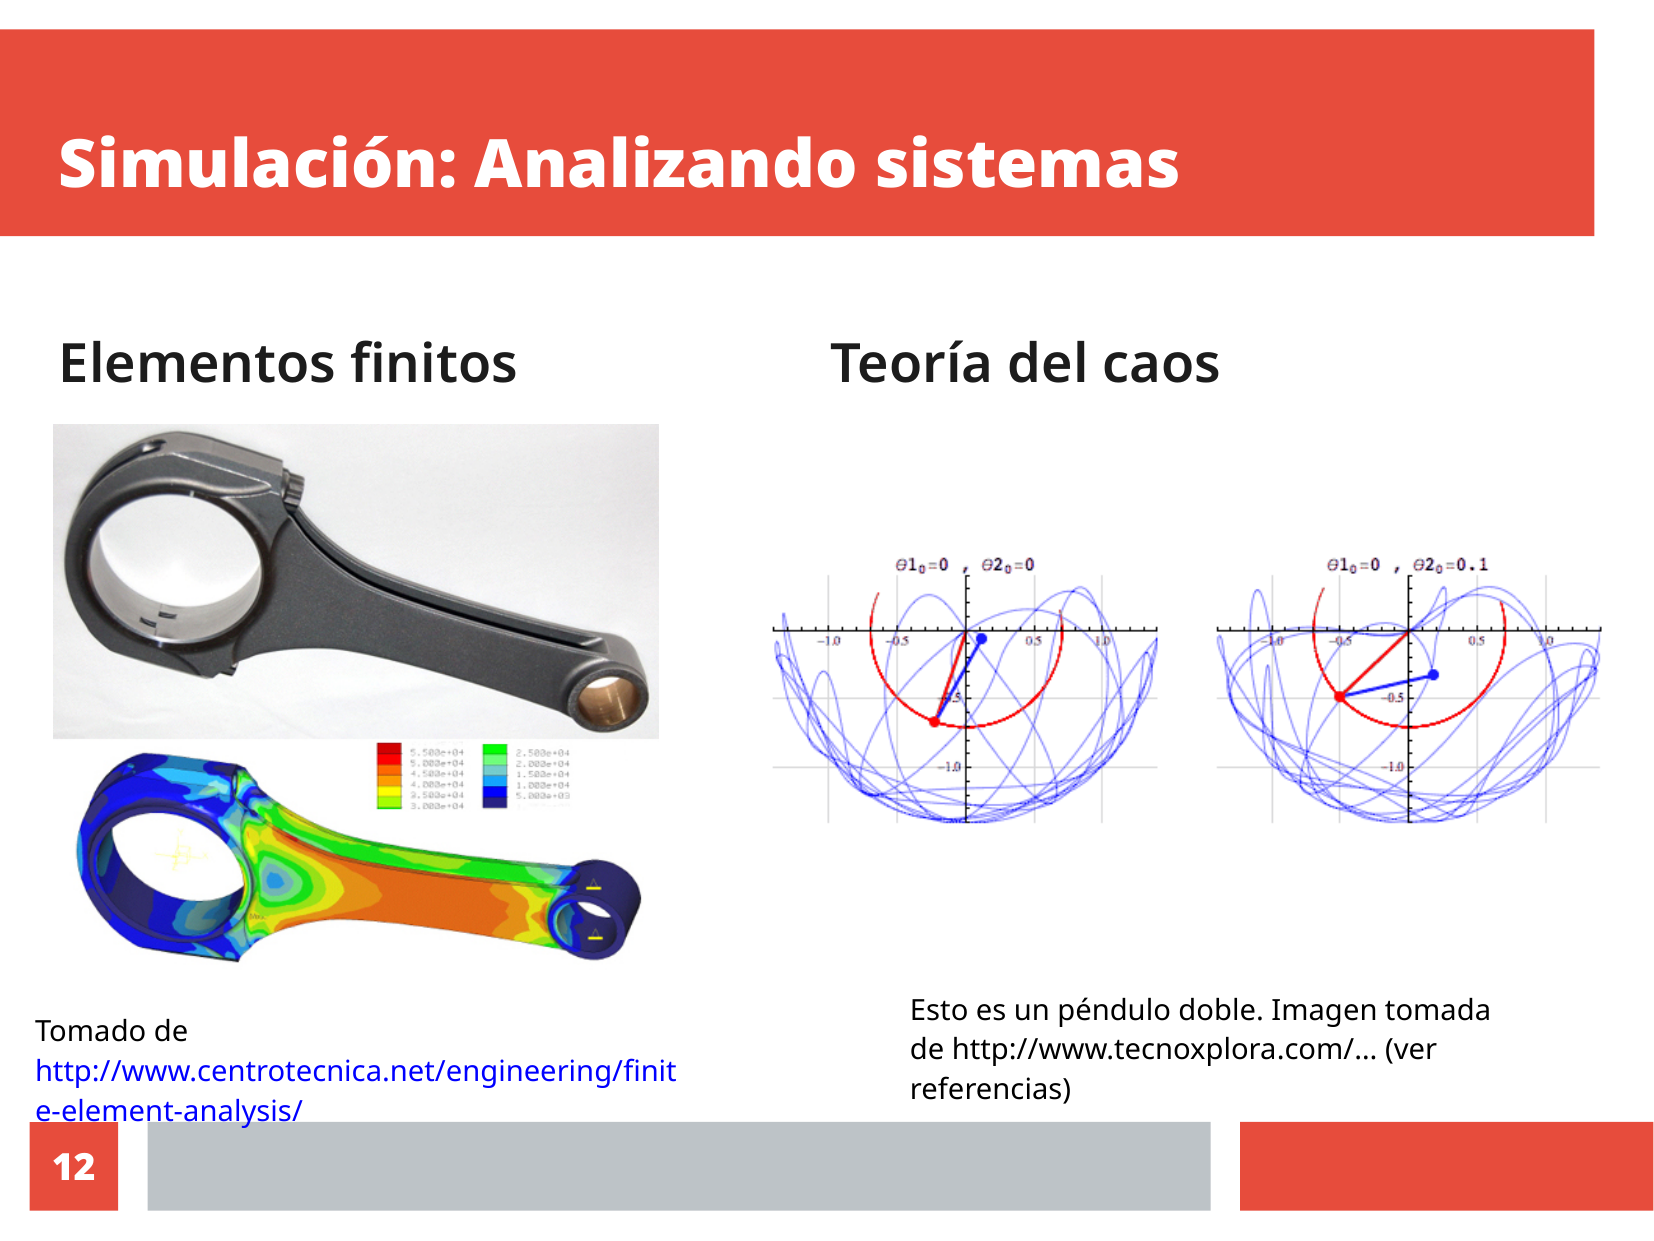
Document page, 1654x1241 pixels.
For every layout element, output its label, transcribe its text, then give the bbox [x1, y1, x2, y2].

list Elementos finitos [59, 324, 783, 415]
text_box Tomado de http://www.centrotecnica.net/engineering/finite-element-analysis/ [20, 1003, 704, 1141]
picture [53, 424, 659, 970]
picture [759, 544, 1619, 839]
text_box Esto es un péndulo doble. Imagen tomada de http://www.tecnoxplora.com/… (ver referencias) [895, 981, 1524, 1098]
list Teoría del caos [830, 324, 1525, 424]
title Simulación: Analizando sistemas [59, 59, 1595, 207]
